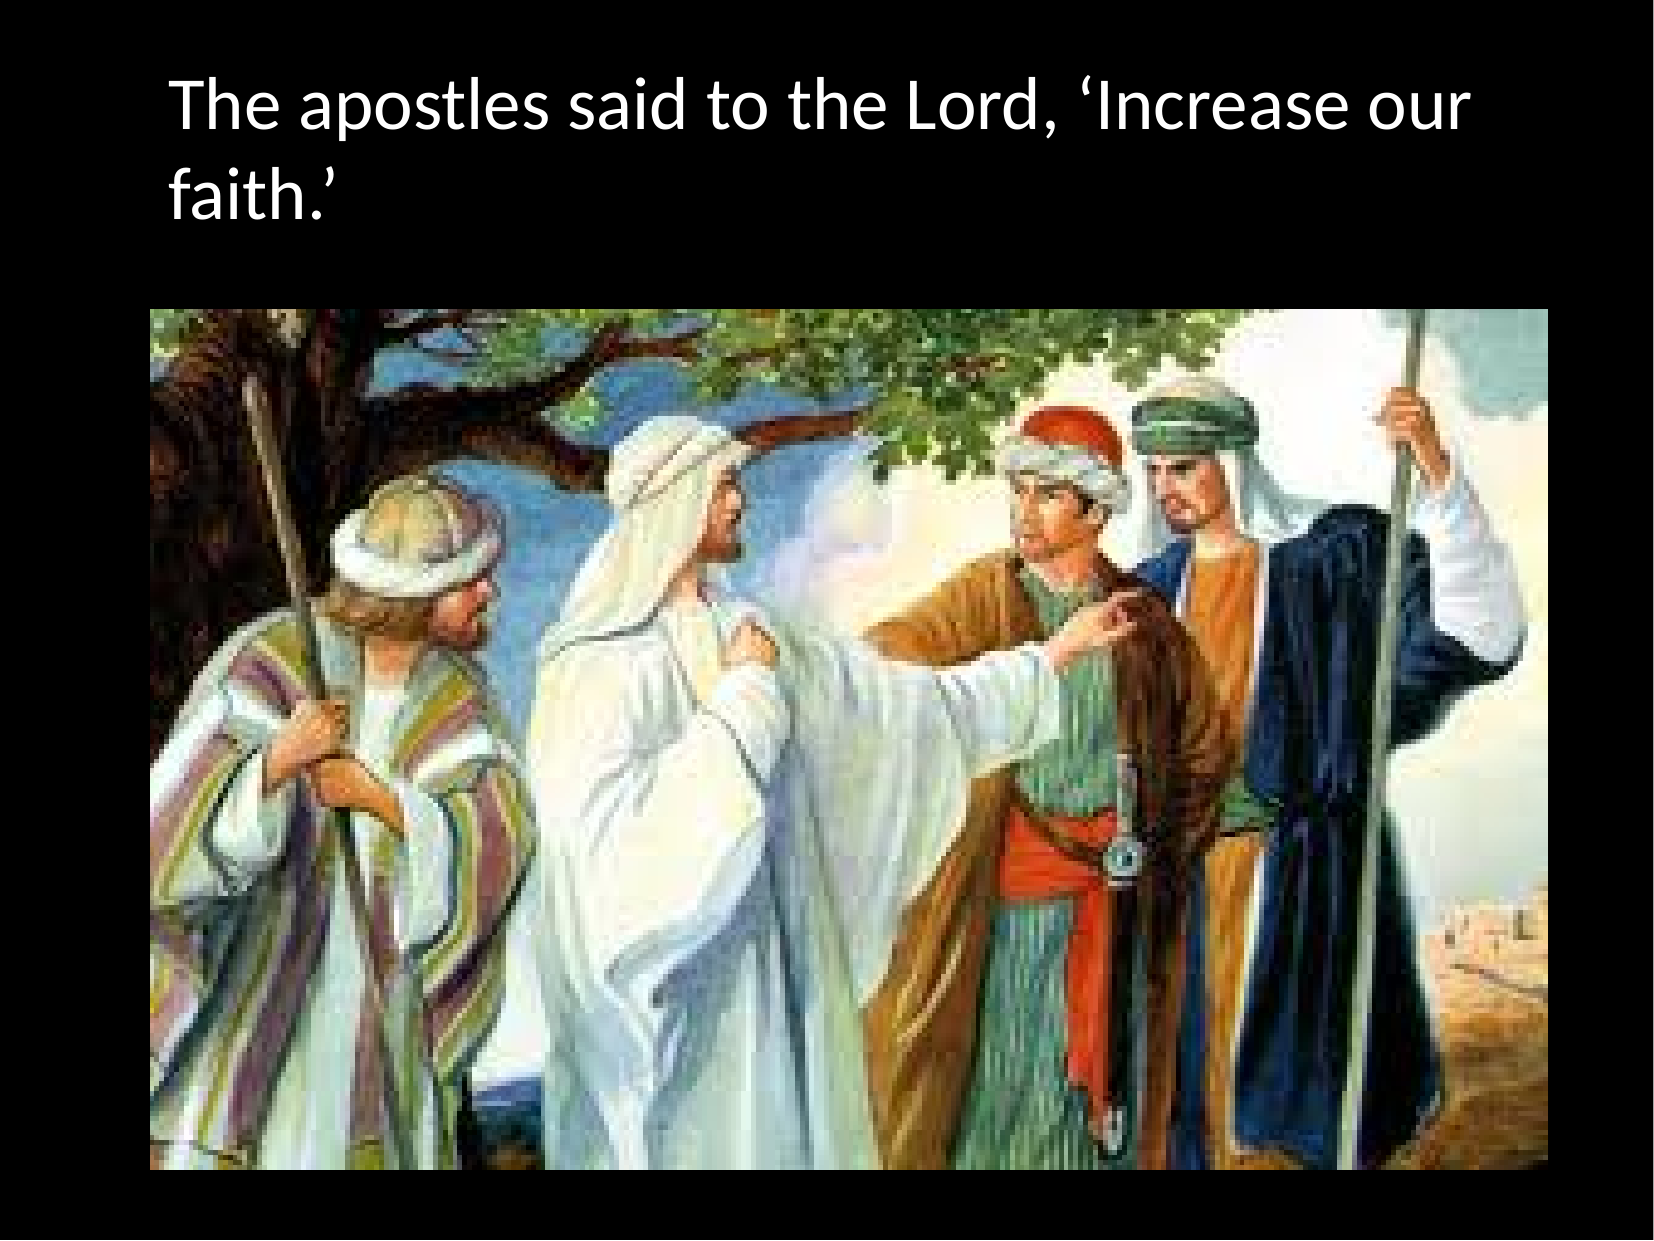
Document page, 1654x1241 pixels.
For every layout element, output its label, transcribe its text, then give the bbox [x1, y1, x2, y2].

picture [150, 309, 1548, 1170]
text_box The apostles said to the Lord, ‘Increase our faith.’ [153, 46, 1569, 243]
